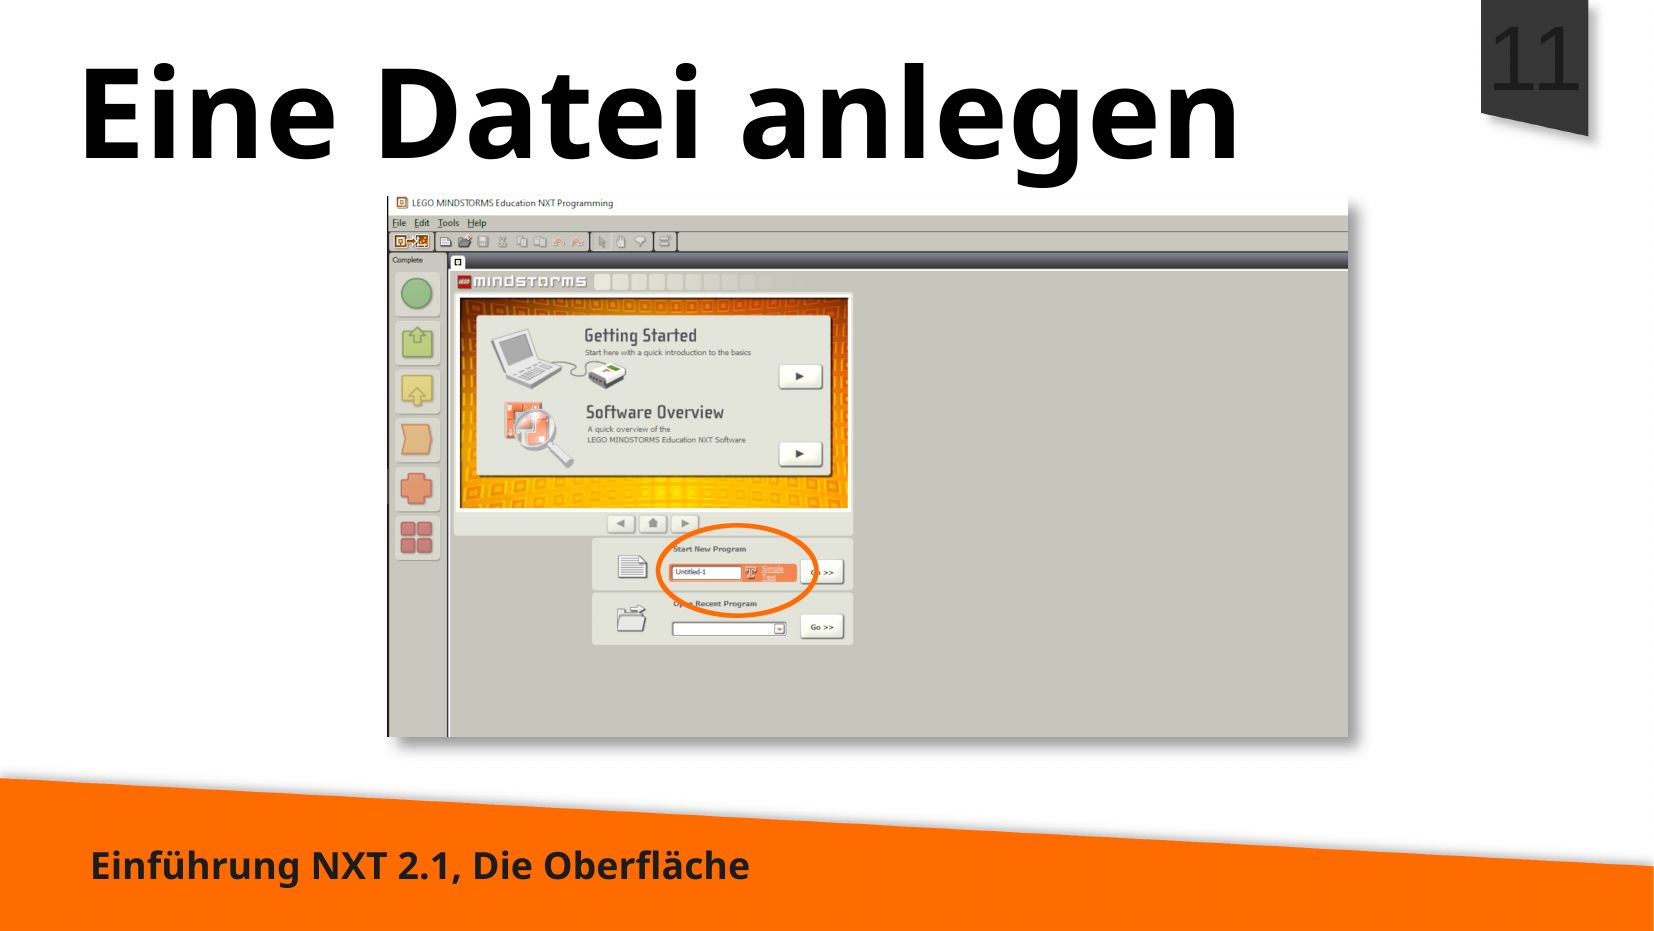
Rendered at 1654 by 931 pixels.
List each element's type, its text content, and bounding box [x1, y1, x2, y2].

text_box 11 [1462, 0, 1609, 151]
title Eine Datei anlegen [75, 30, 1564, 190]
text_box Einführung NXT 2.1, Die Oberfläche [75, 832, 1201, 901]
picture [0, 0, 1654, 931]
